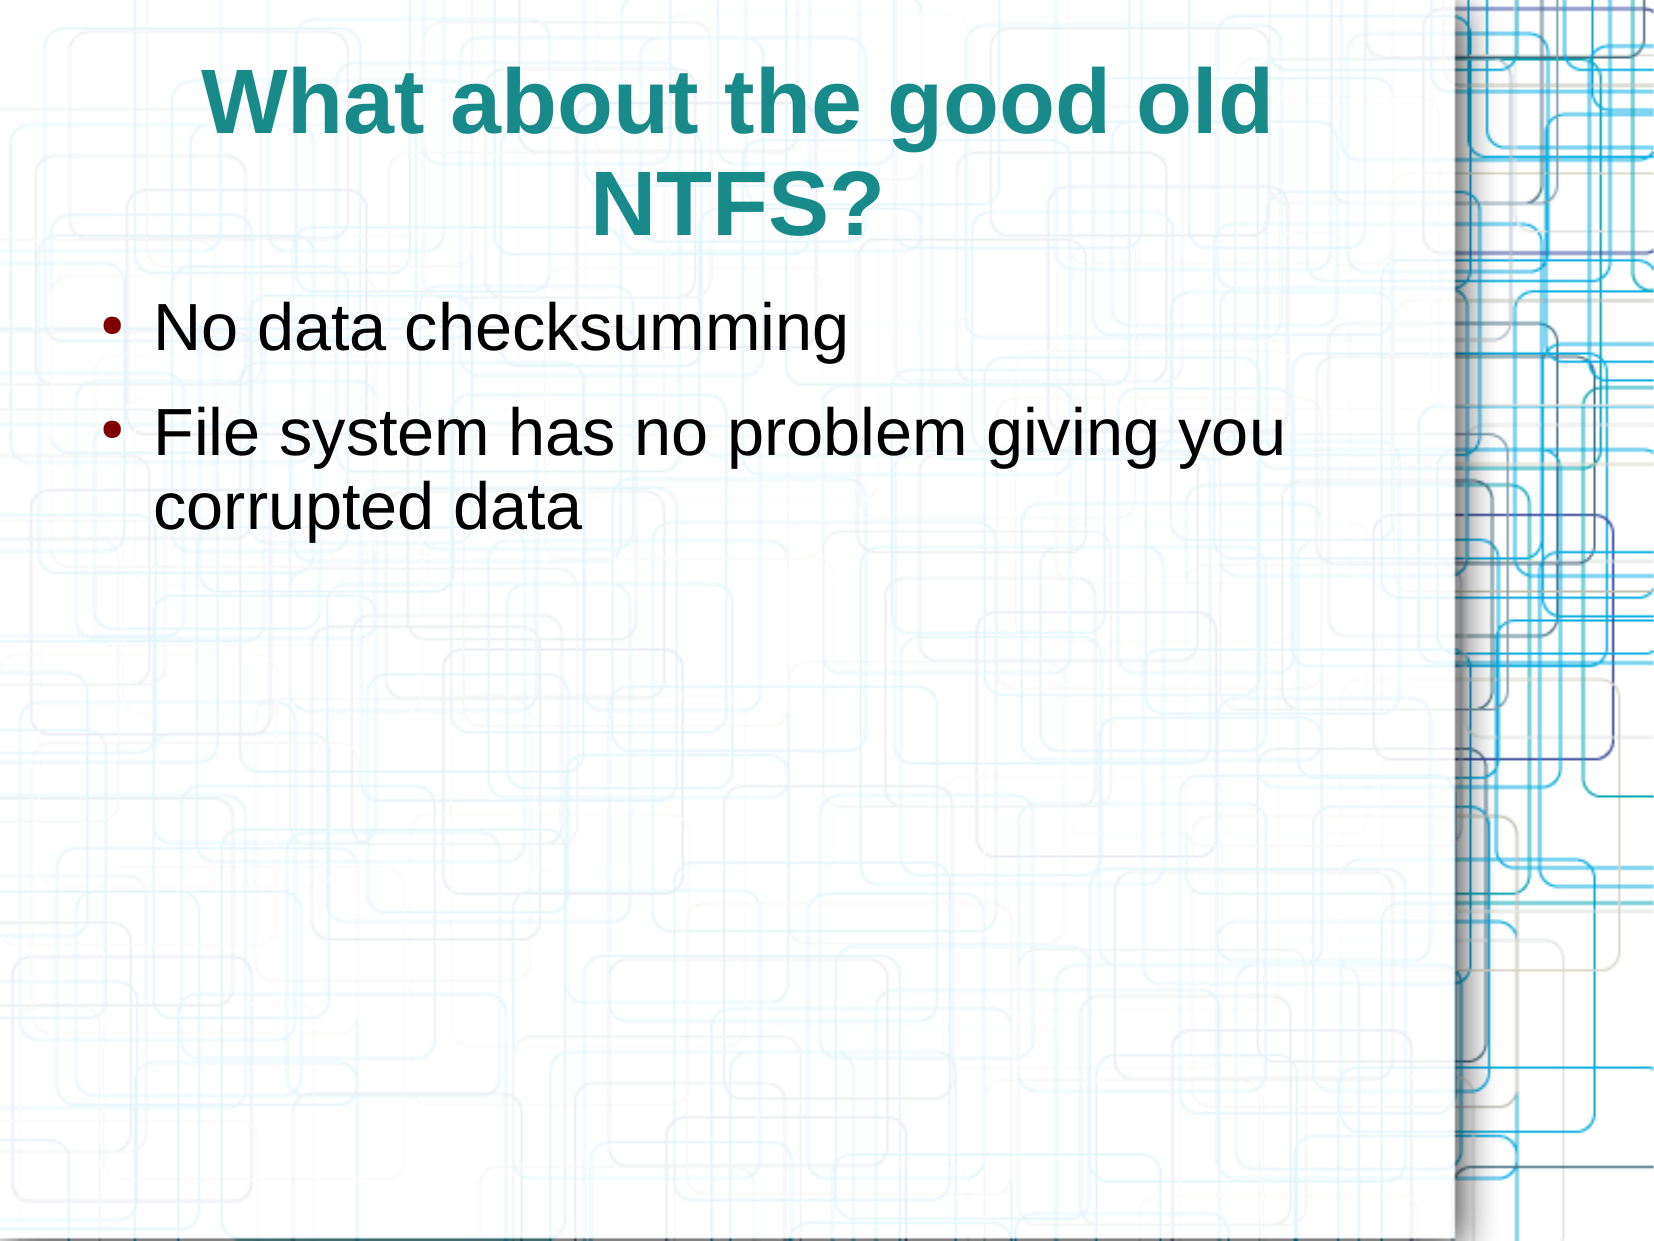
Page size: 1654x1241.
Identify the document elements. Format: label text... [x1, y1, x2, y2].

picture [0, 0, 1654, 1241]
title What about the good old NTFS? [59, 49, 1418, 257]
list No data checksumming File system has no problem giving you corrupted data [82, 290, 1418, 1109]
